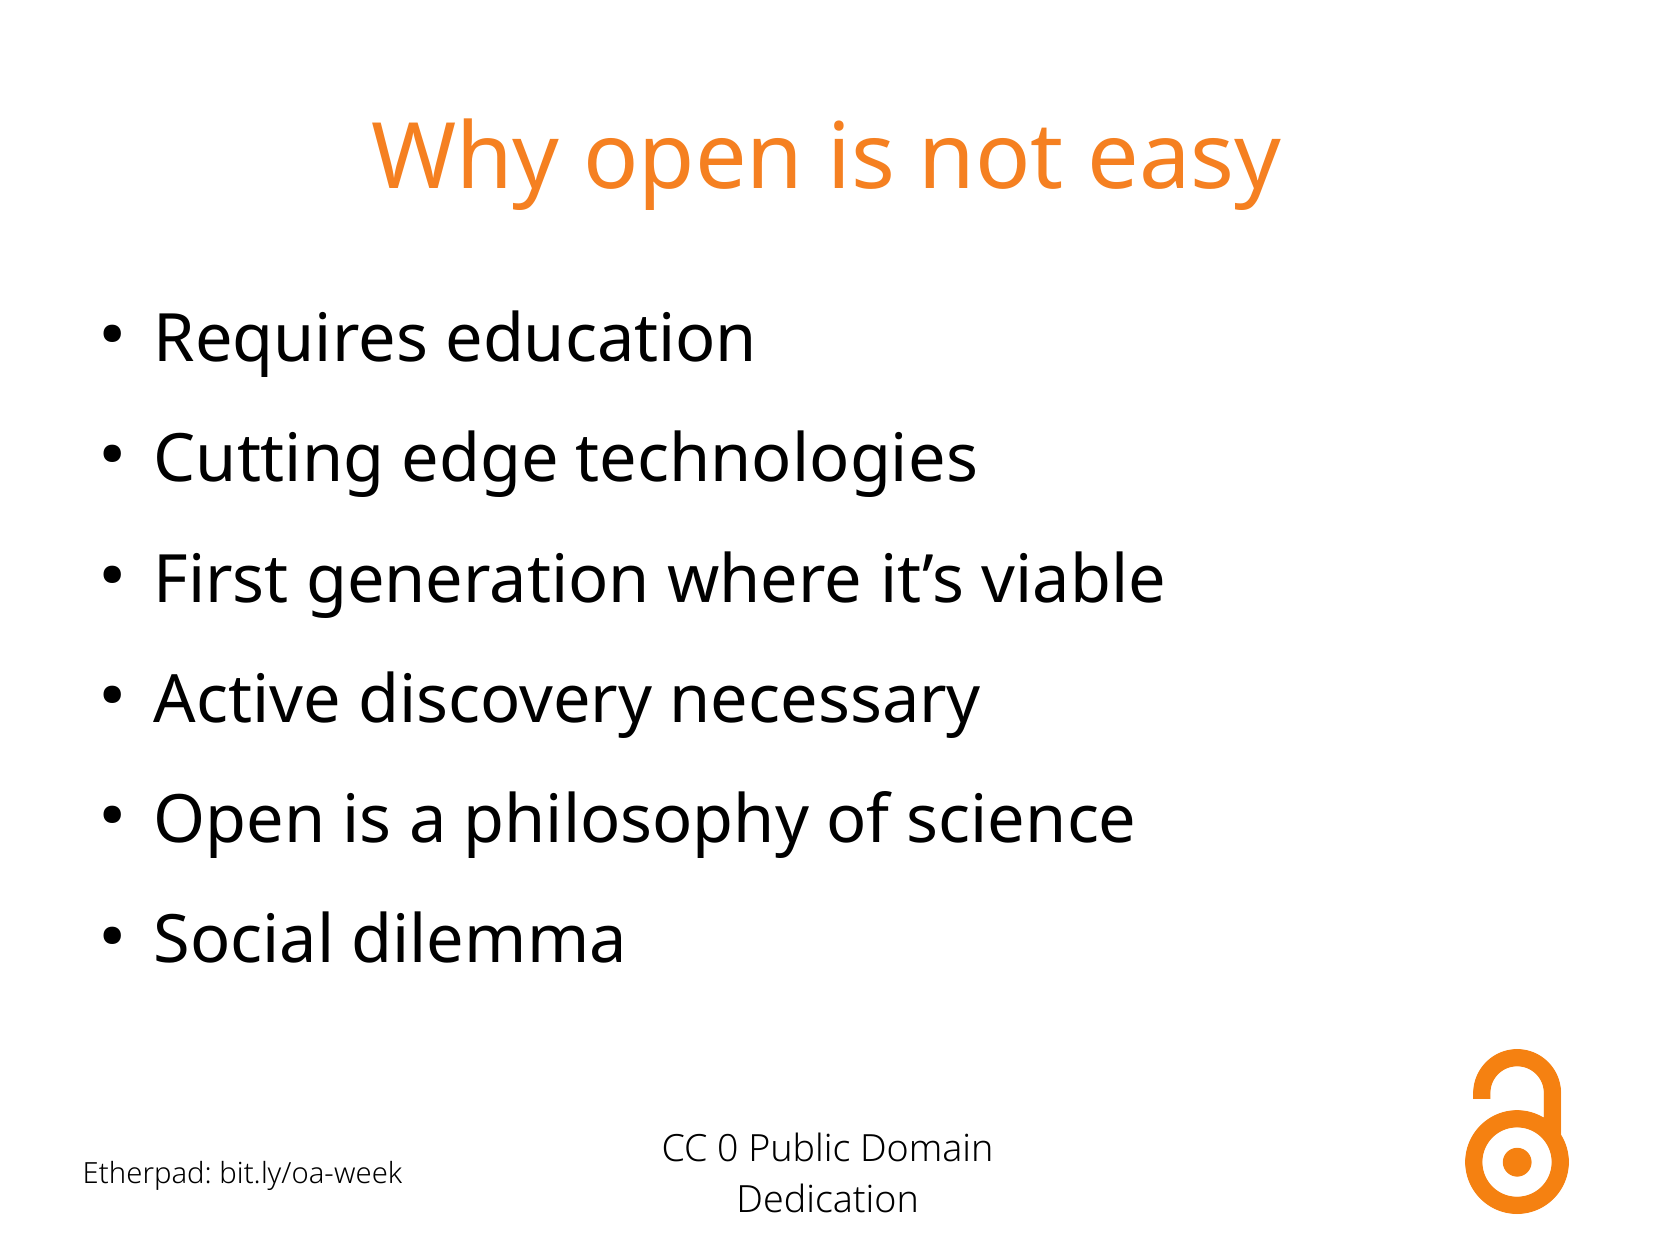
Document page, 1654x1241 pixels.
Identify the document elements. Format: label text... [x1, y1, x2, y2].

picture [1463, 1047, 1571, 1216]
title Why open is not easy [82, 49, 1571, 257]
list Requires education Cutting edge technologies First generation where it’s viable Active discovery necessary Open is a philosophy of science Social dilemma [82, 290, 1571, 1010]
